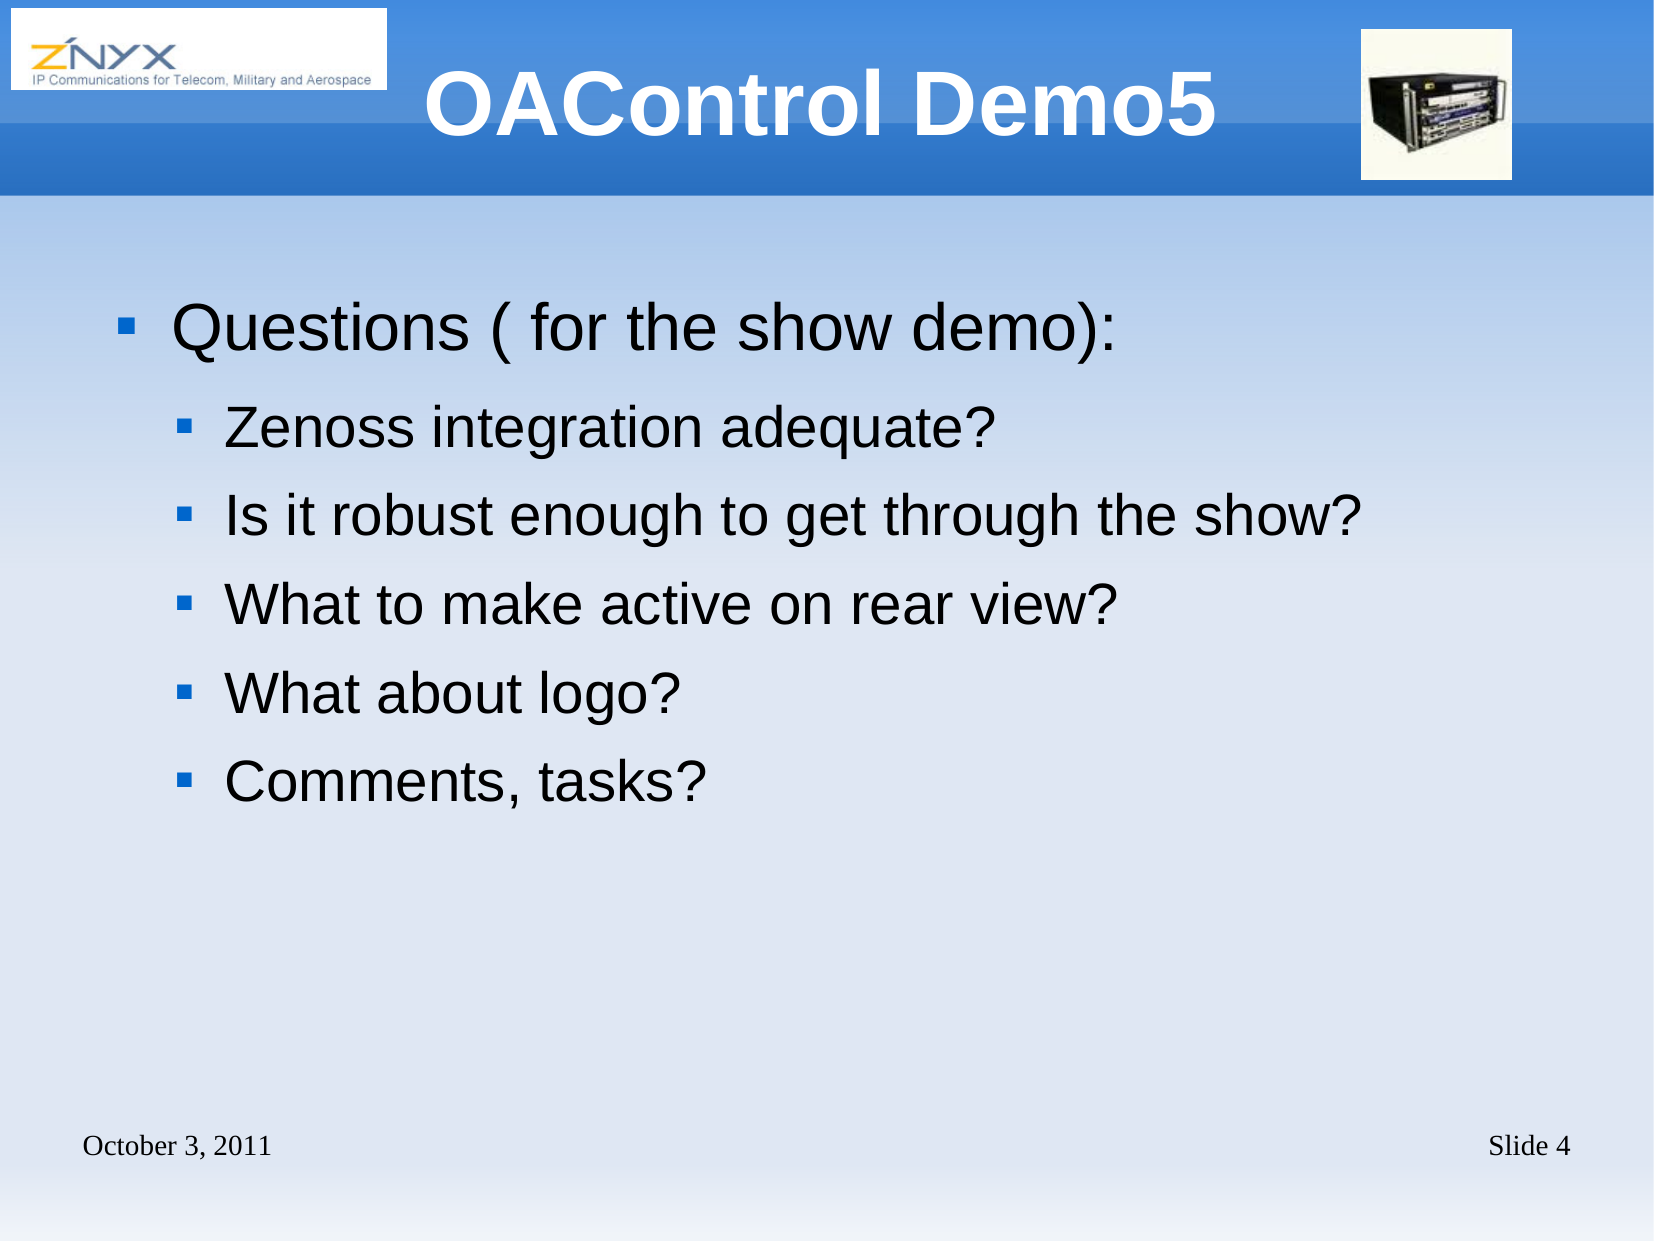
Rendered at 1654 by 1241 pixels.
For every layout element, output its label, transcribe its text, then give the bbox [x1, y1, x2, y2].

title OAControl Demo5 [76, 0, 1565, 208]
picture [0, 0, 1654, 1241]
list Questions ( for the show demo): Zenoss integration adequate? Is it robust enough to get through the show? What to make active on rear view? What about logo? Comments, tasks? [82, 290, 1571, 1109]
